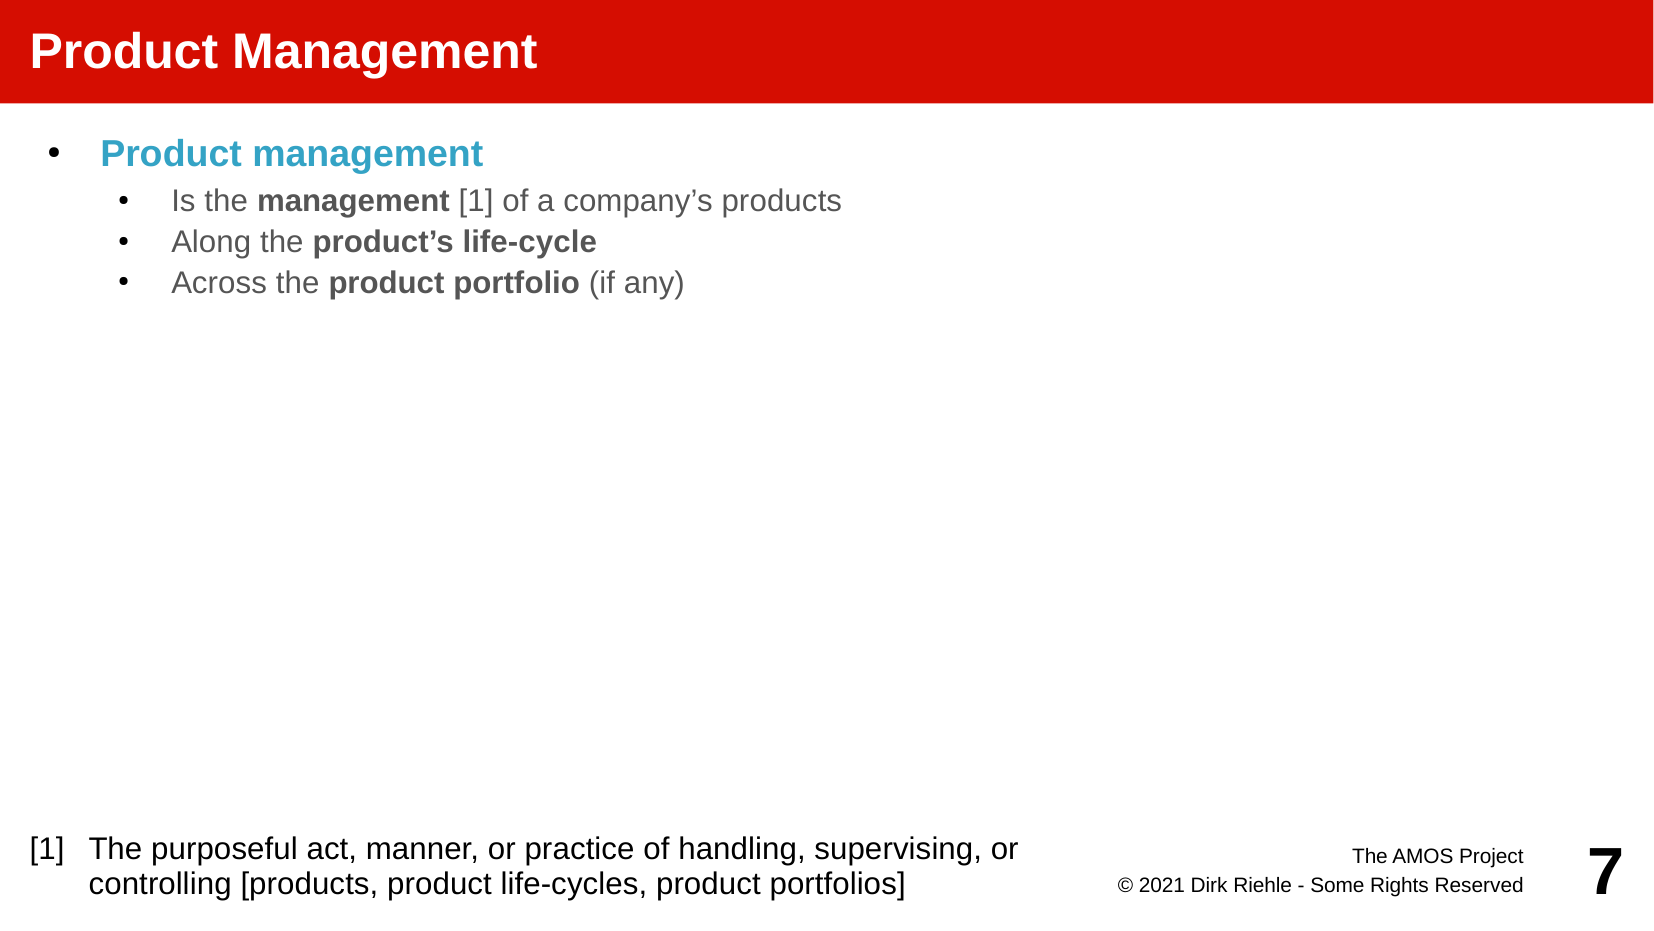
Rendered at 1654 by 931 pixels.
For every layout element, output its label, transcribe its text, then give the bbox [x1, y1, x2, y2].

title Product Management [0, 0, 1654, 104]
list Product management Is the management [1] of a company’s products Along the product’s life-cycle Across the product portfolio (if any) [29, 132, 1625, 813]
text_box [1] The purposeful act, manner, or practice of handling, supervising, or controlling [products, product life-cycles, product portfolios] [0, 693, 1182, 931]
